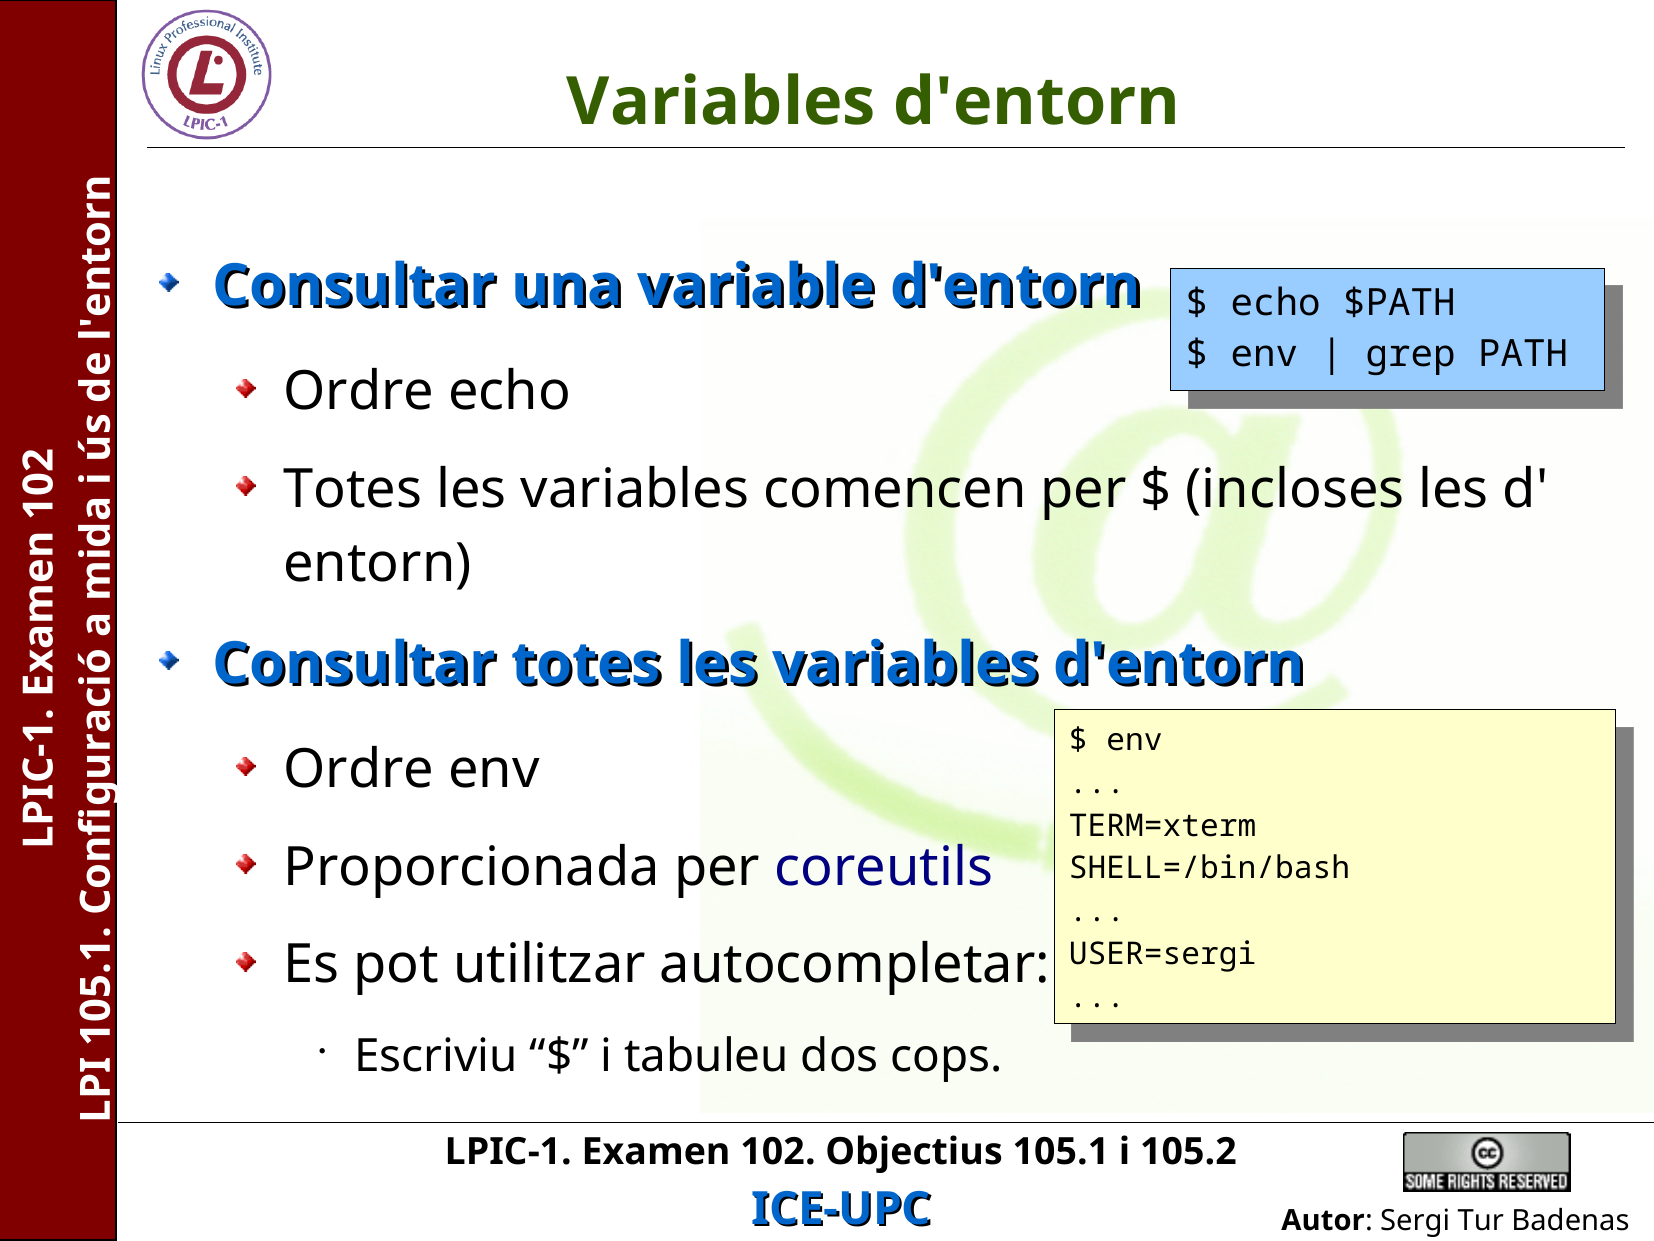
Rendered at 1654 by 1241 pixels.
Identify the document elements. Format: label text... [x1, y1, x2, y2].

list Consultar una variable d'entorn Ordre echo Totes les variables comencen per $ (incloses les d' entorn) Consultar totes les variables d'entorn Ordre env Proporcionada per coreutils Es pot utilitzar autocompletar: Escriviu “$” i tabuleu dos cops. [141, 242, 1630, 1143]
picture [1403, 1143, 1571, 1192]
picture [700, 217, 1654, 1113]
text_box $ echo $PATH $ env | grep PATH [1170, 268, 1605, 391]
title Variables d'entorn [129, 49, 1619, 148]
picture [135, 5, 277, 49]
text_box $ env ... TERM=xterm SHELL=/bin/bash ... USER=sergi ... [1054, 709, 1616, 984]
